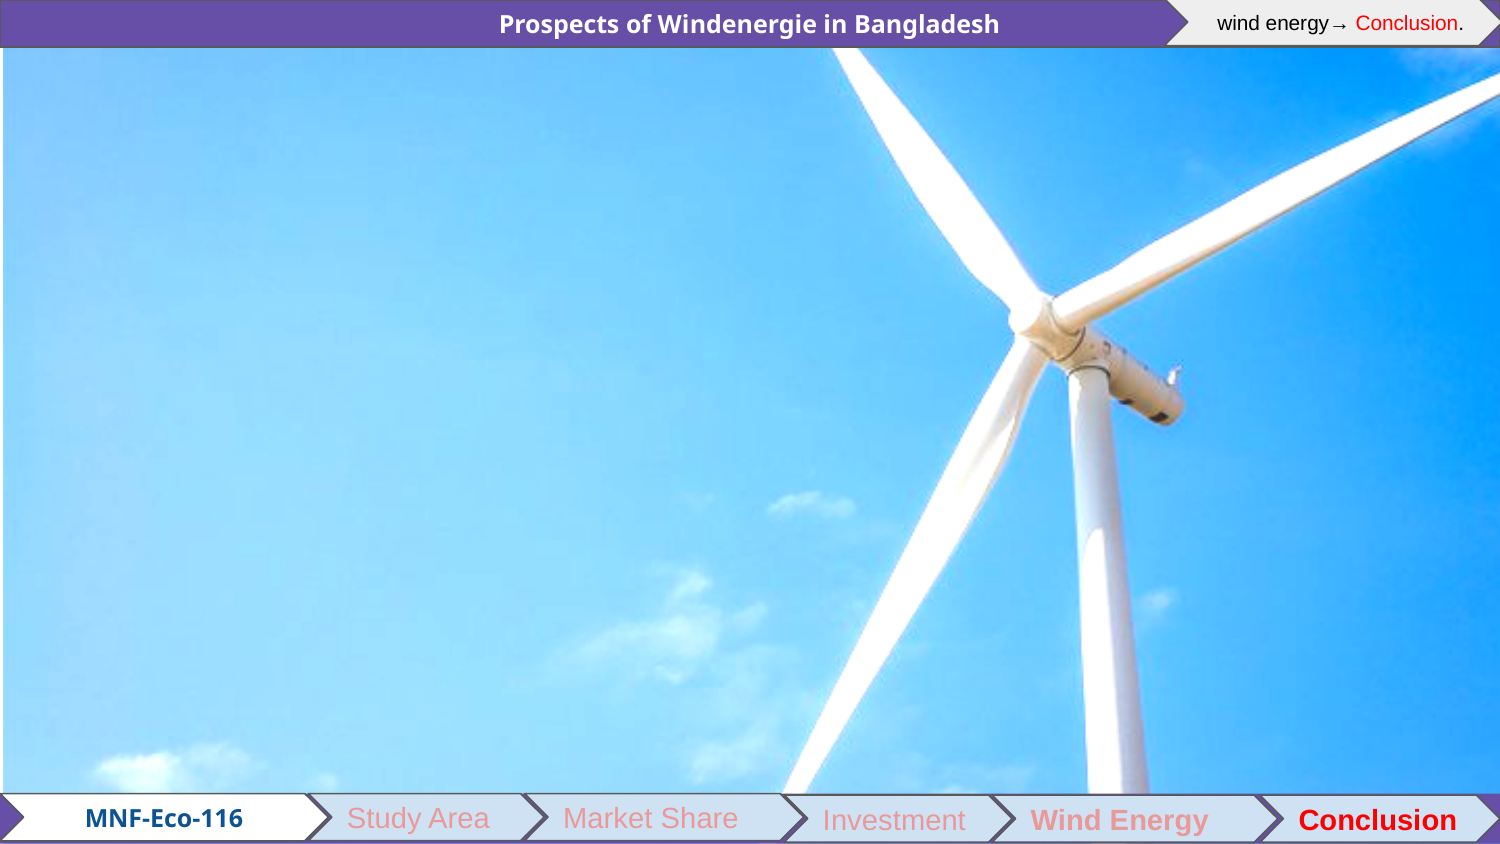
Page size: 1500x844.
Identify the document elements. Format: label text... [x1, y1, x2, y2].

text_box Market Share [524, 793, 804, 841]
text_box Study Area [308, 793, 545, 841]
text_box Prospects of Windenergie in Bangladesh [0, 0, 1500, 48]
text_box [0, 793, 1500, 844]
text_box Wind Energy [992, 795, 1278, 843]
text_box Conclusion [1259, 795, 1500, 843]
picture [2, 48, 1500, 793]
text_box Investment [784, 795, 1013, 843]
text_box MNF-Eco-116 [0, 793, 329, 841]
text_box [0, 795, 22, 839]
text_box wind energy→ Conclusion. [1164, 0, 1500, 46]
